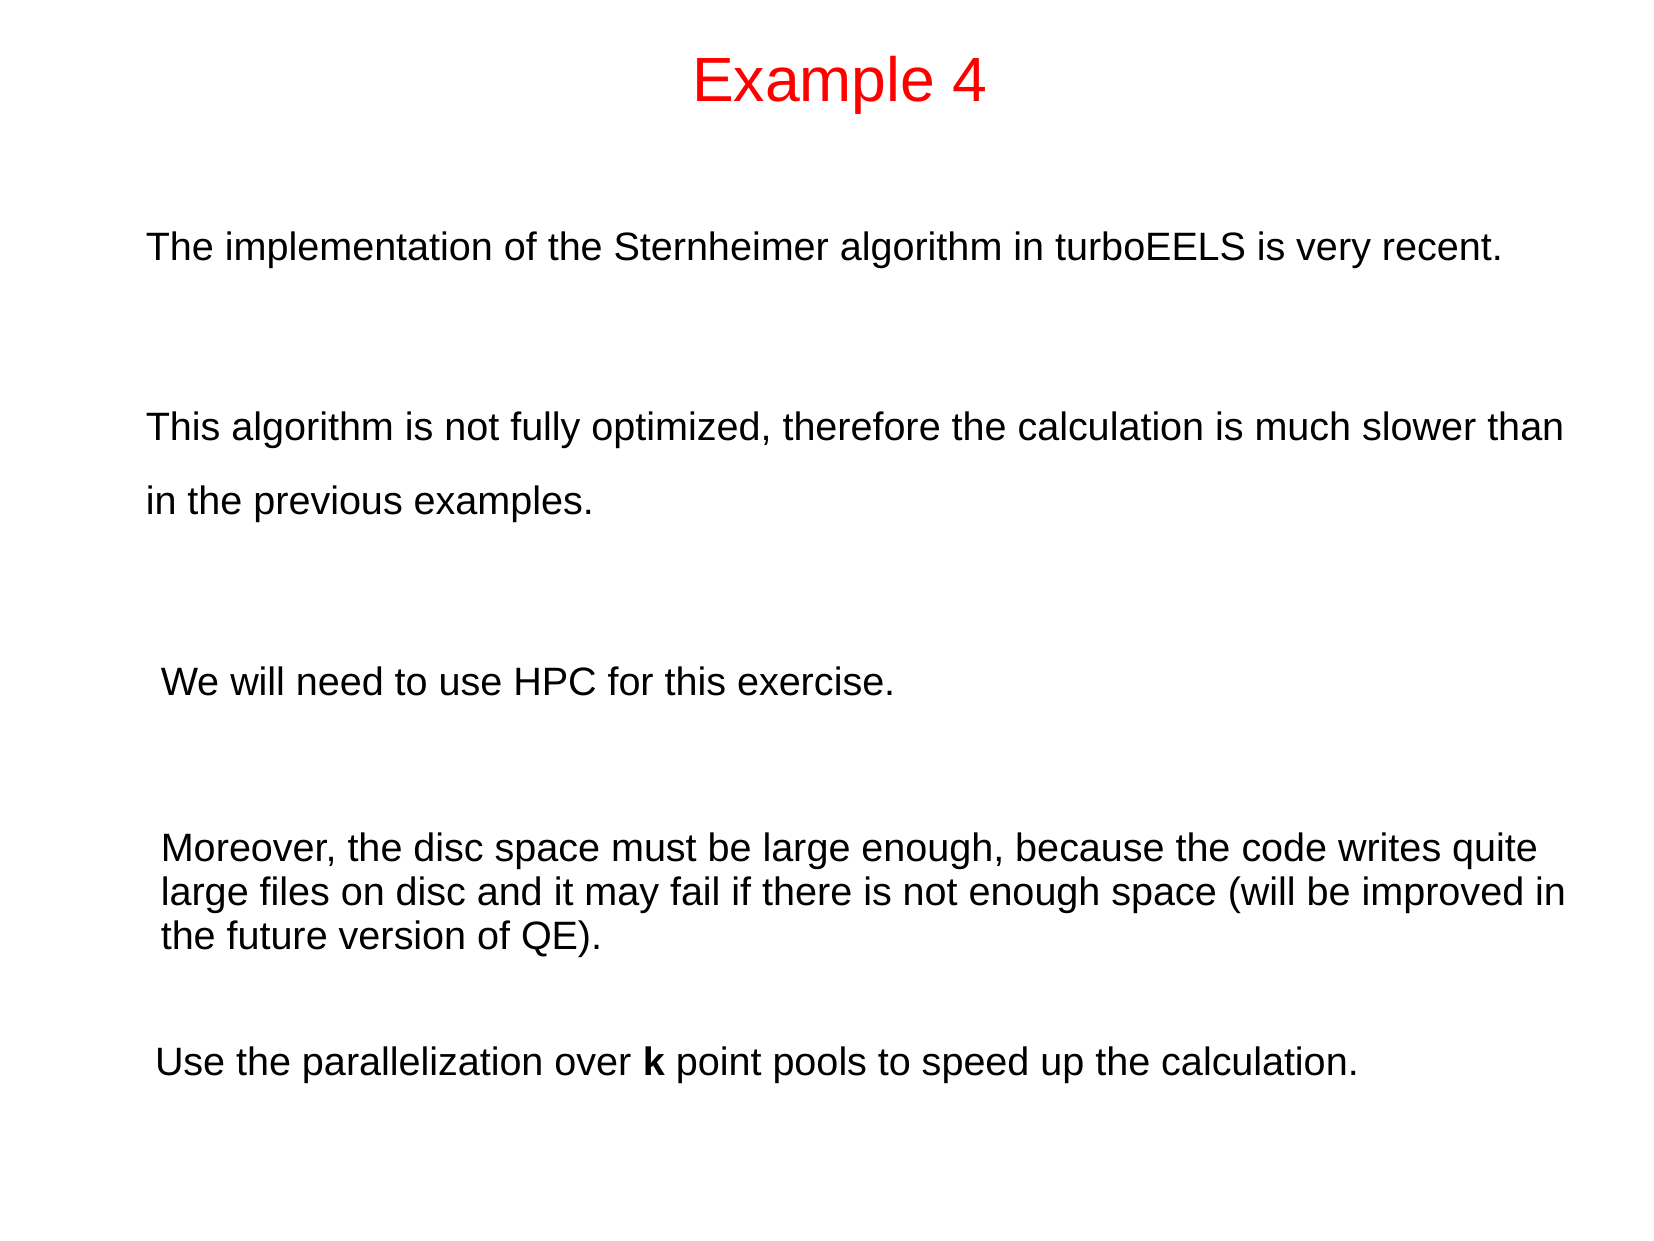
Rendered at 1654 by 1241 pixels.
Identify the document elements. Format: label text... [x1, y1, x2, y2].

list The implementation of the Sternheimer algorithm in turboEELS is very recent. [75, 225, 1591, 340]
list Use the parallelization over k point pools to speed up the calculation. [84, 1039, 1600, 1155]
title Example 4 [84, 9, 1573, 151]
list This algorithm is not fully optimized, therefore the calculation is much slower than in the previous examples. [75, 405, 1591, 520]
list We will need to use HPC for this exercise. [90, 660, 1606, 775]
list Moreover, the disc space must be large enough, because the code writes quite large files on disc and it may fail if there is not enough space (will be improved in the future version of QE). [90, 825, 1606, 940]
